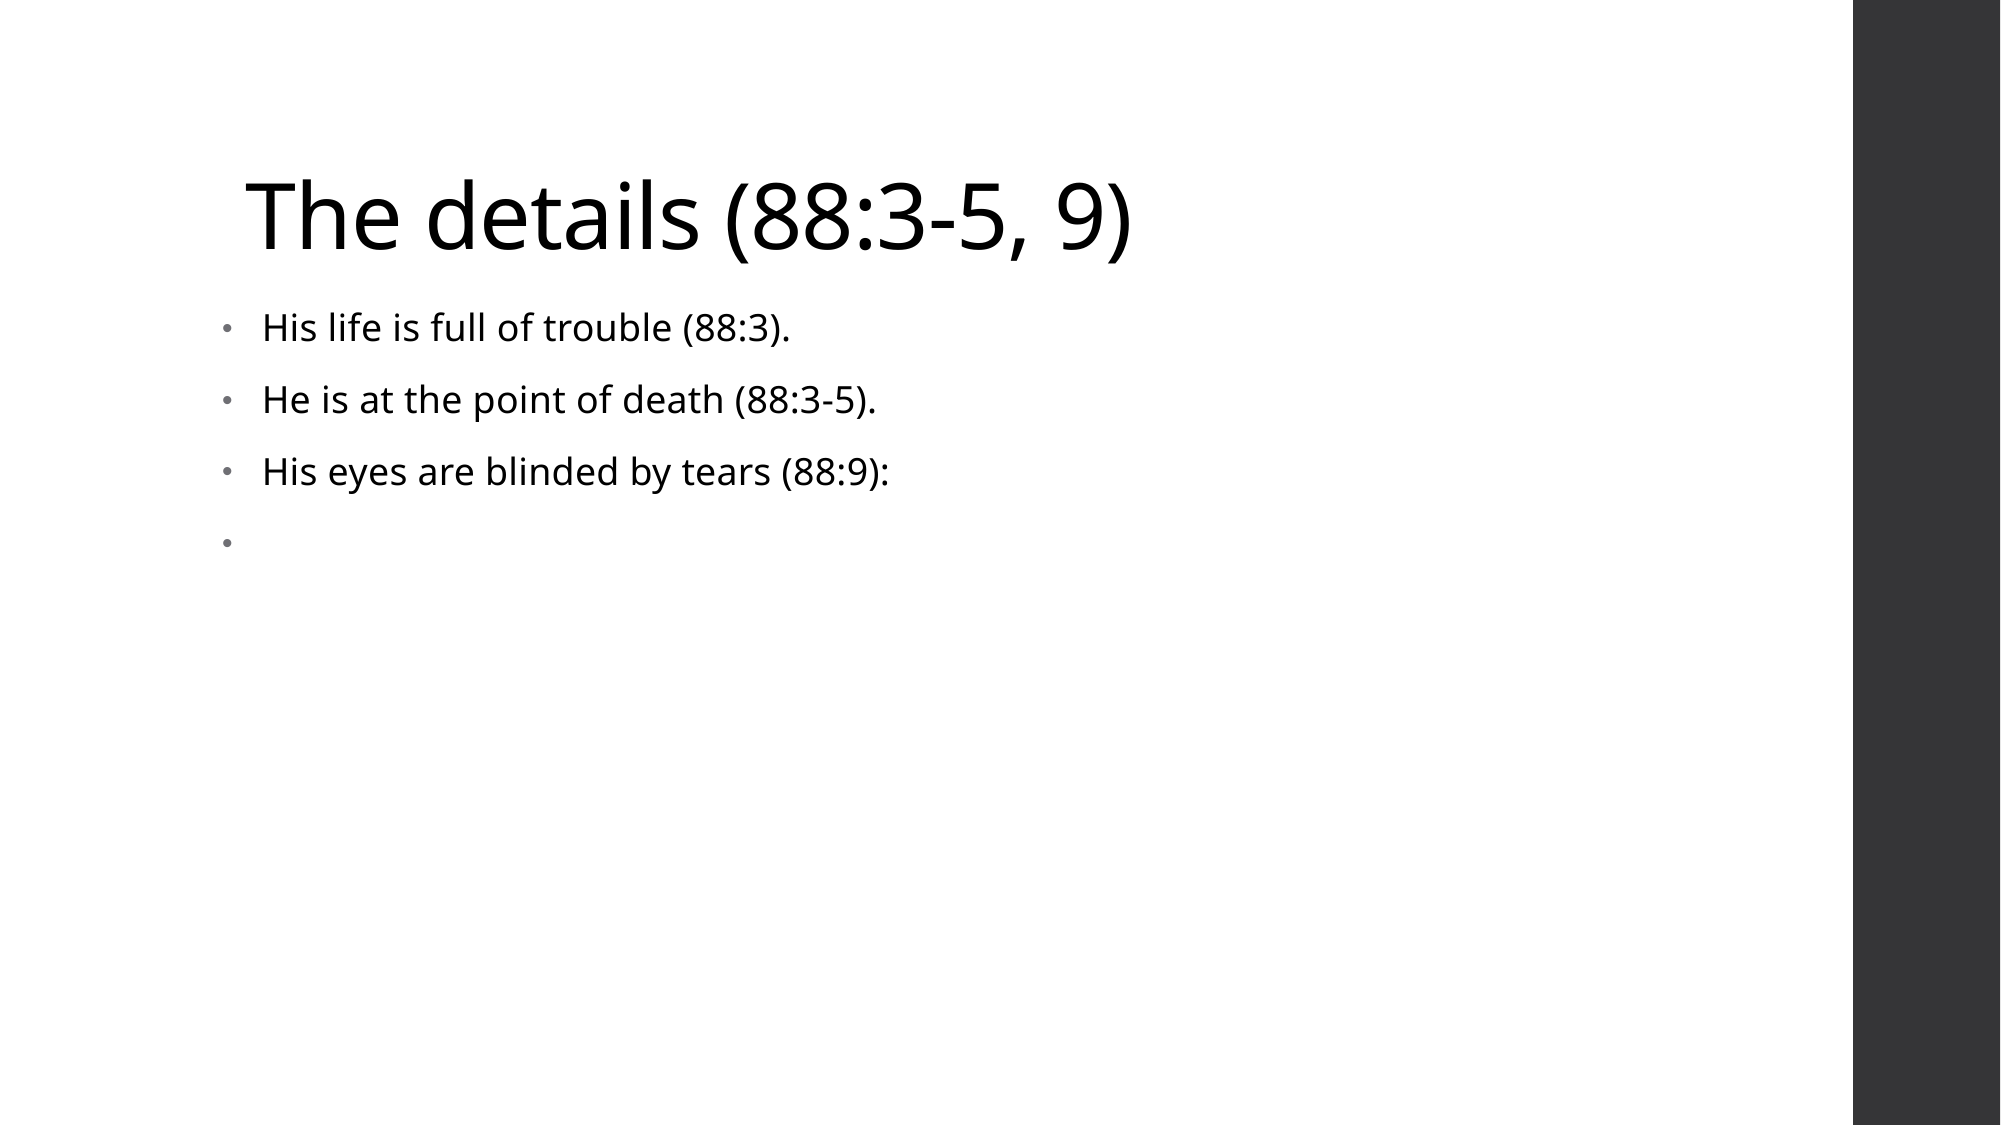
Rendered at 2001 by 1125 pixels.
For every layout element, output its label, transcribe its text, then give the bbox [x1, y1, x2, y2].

title The details (88:3-5, 9) [206, 60, 1797, 278]
list His life is full of trouble (88:3). He is at the point of death (88:3-5). His eyes are blinded by tears (88:9): [206, 299, 1617, 1014]
